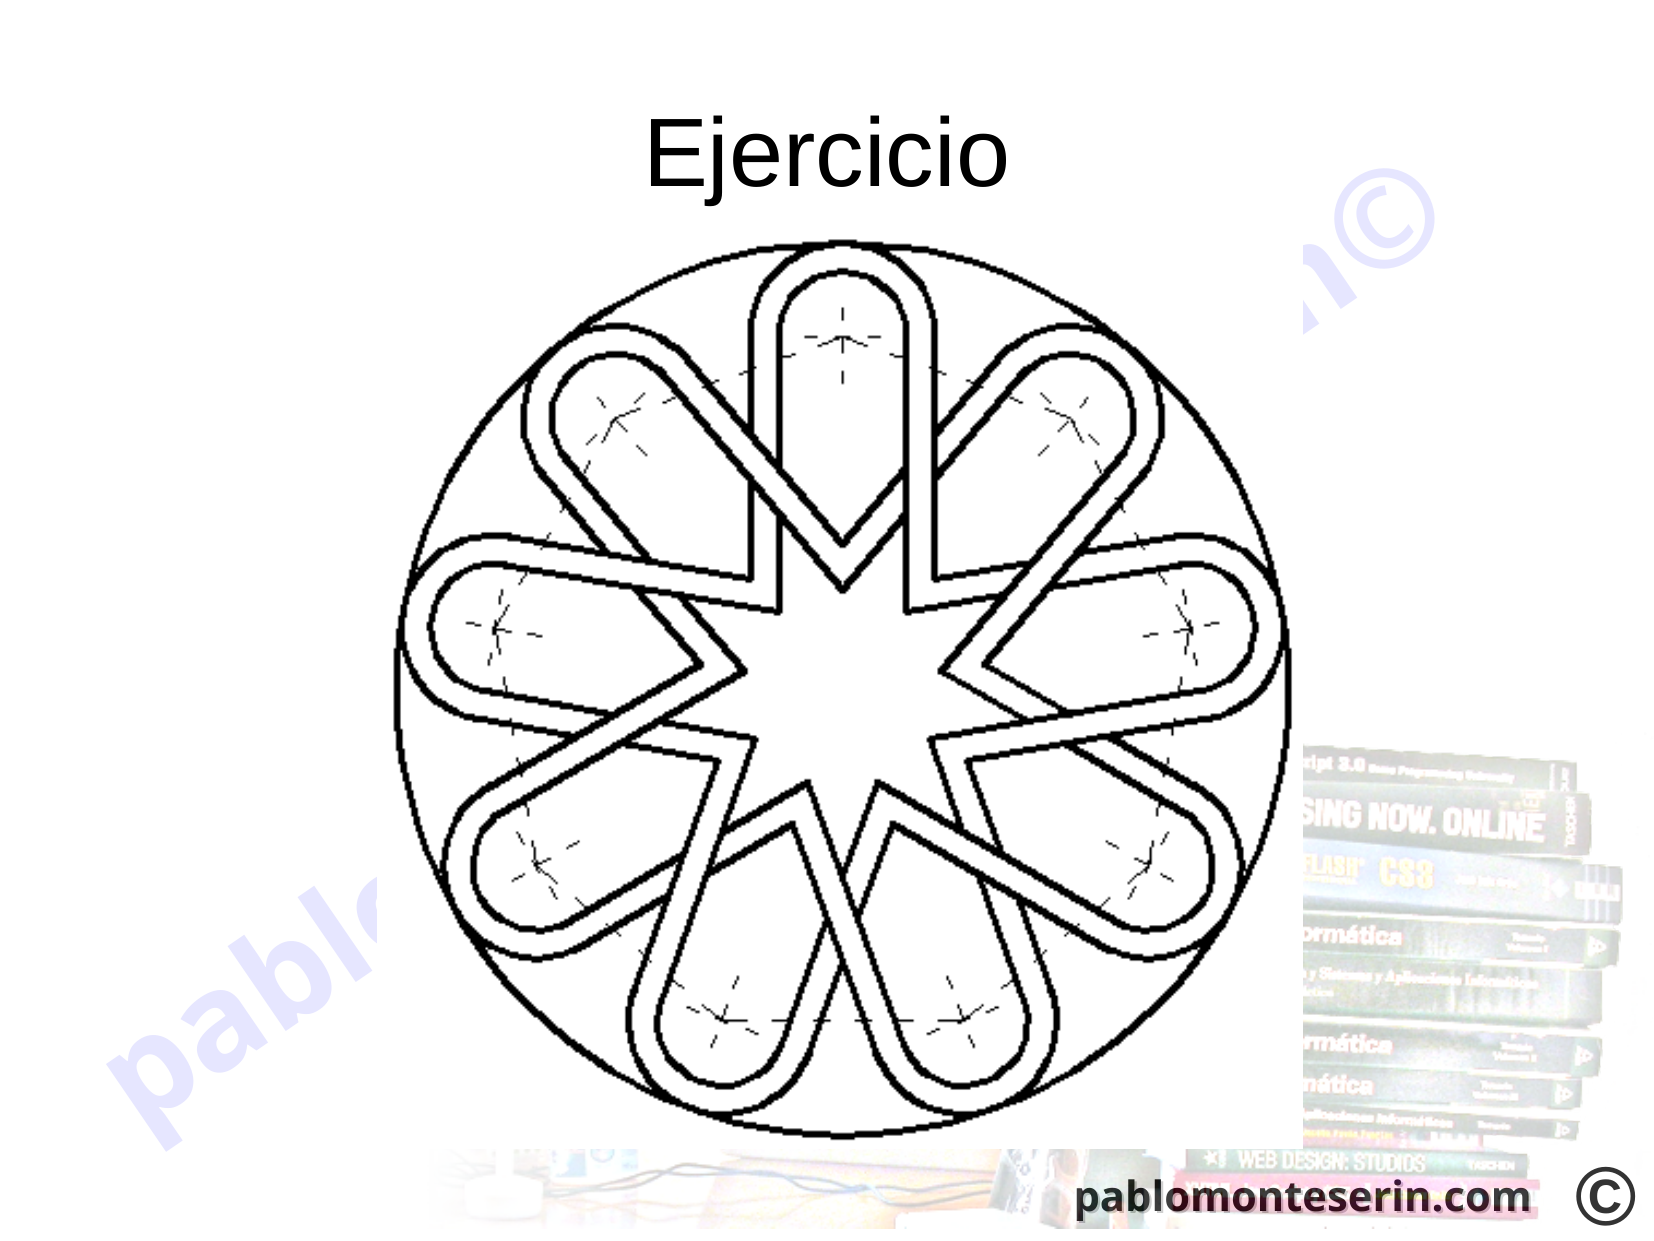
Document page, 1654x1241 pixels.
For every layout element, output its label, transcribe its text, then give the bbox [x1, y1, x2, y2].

picture [377, 236, 1654, 1229]
title Ejercicio [82, 49, 1571, 257]
